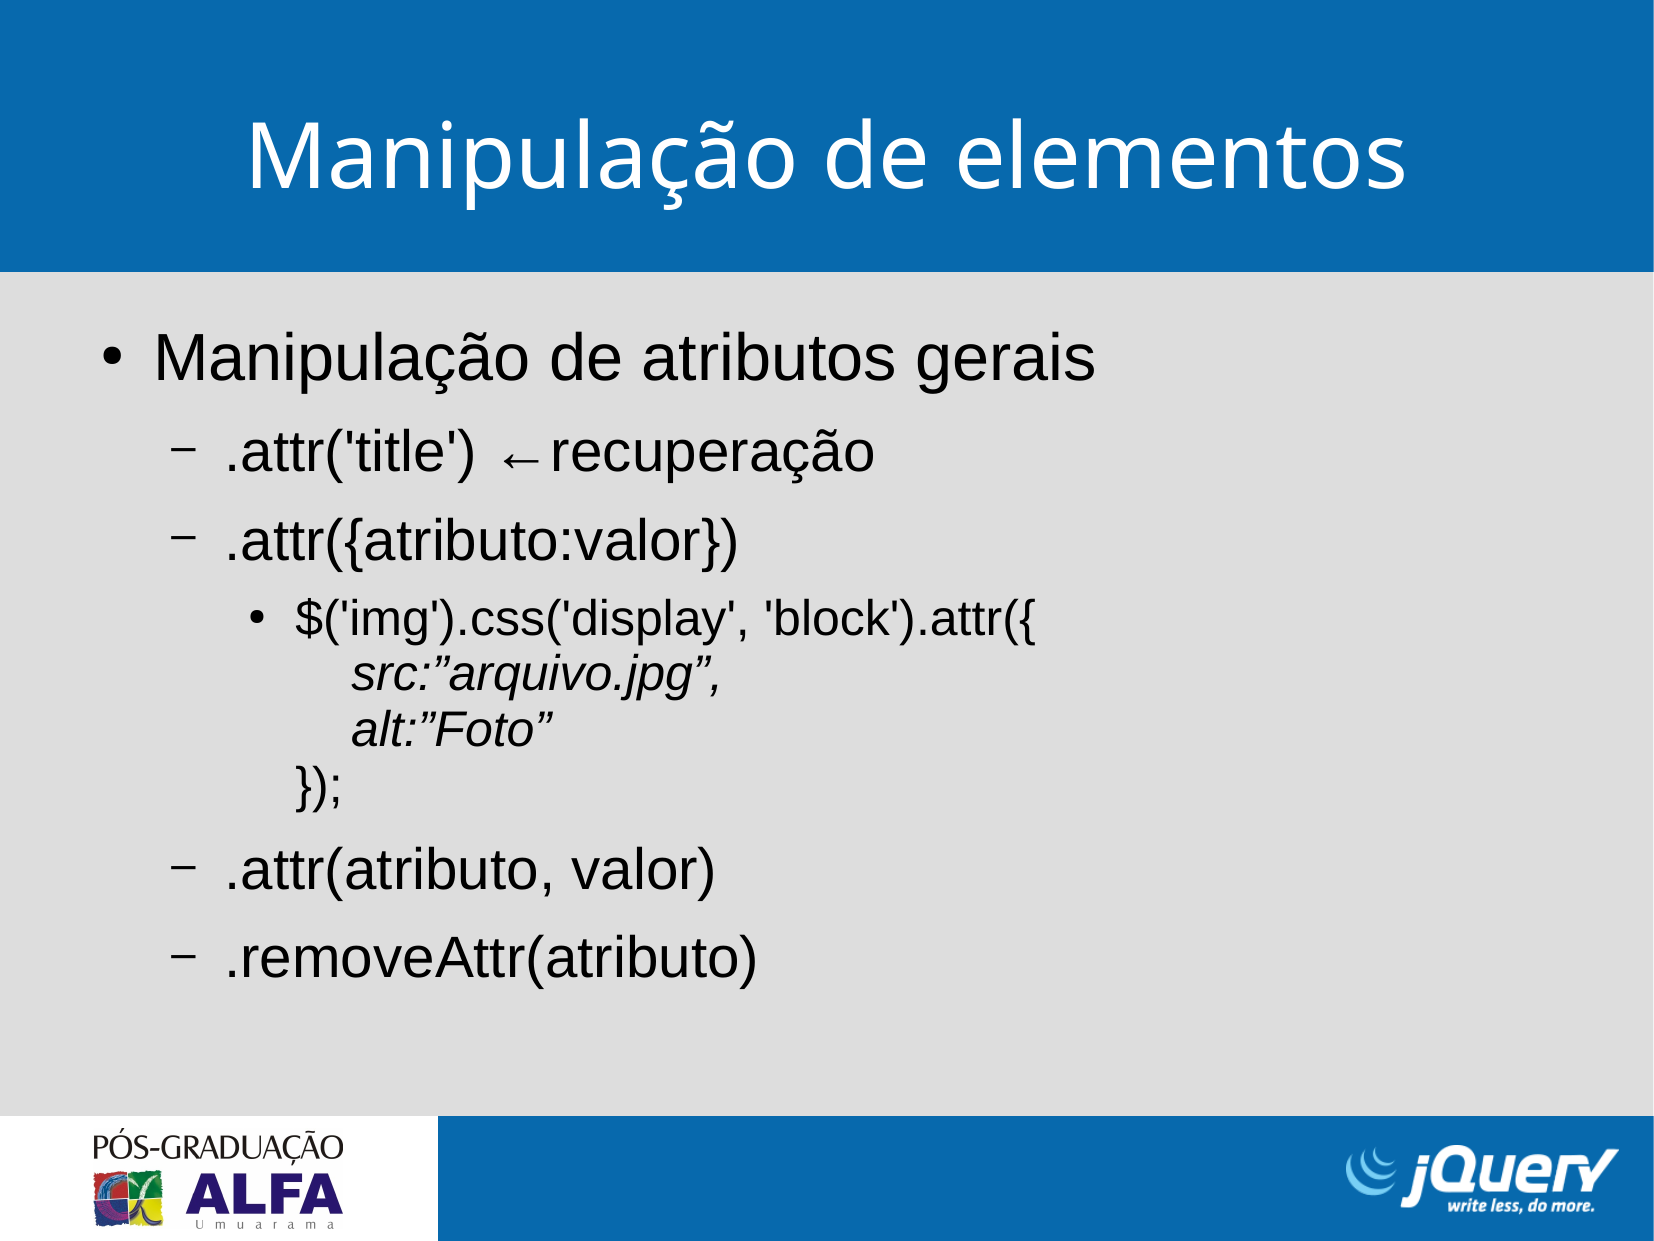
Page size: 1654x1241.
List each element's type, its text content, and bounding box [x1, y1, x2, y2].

picture [438, 1116, 1654, 1241]
picture [93, 1128, 343, 1229]
list Manipulação de atributos gerais .attr('title') ←recuperação .attr({atributo:valor}) $('img').css('display', 'block').attr({ src:”arquivo.jpg”, alt:”Foto” }); .attr(atributo, valor) .removeAttr(atributo) [82, 320, 1571, 1040]
picture [0, 0, 1654, 272]
title Manipulação de elementos [82, 49, 1571, 257]
